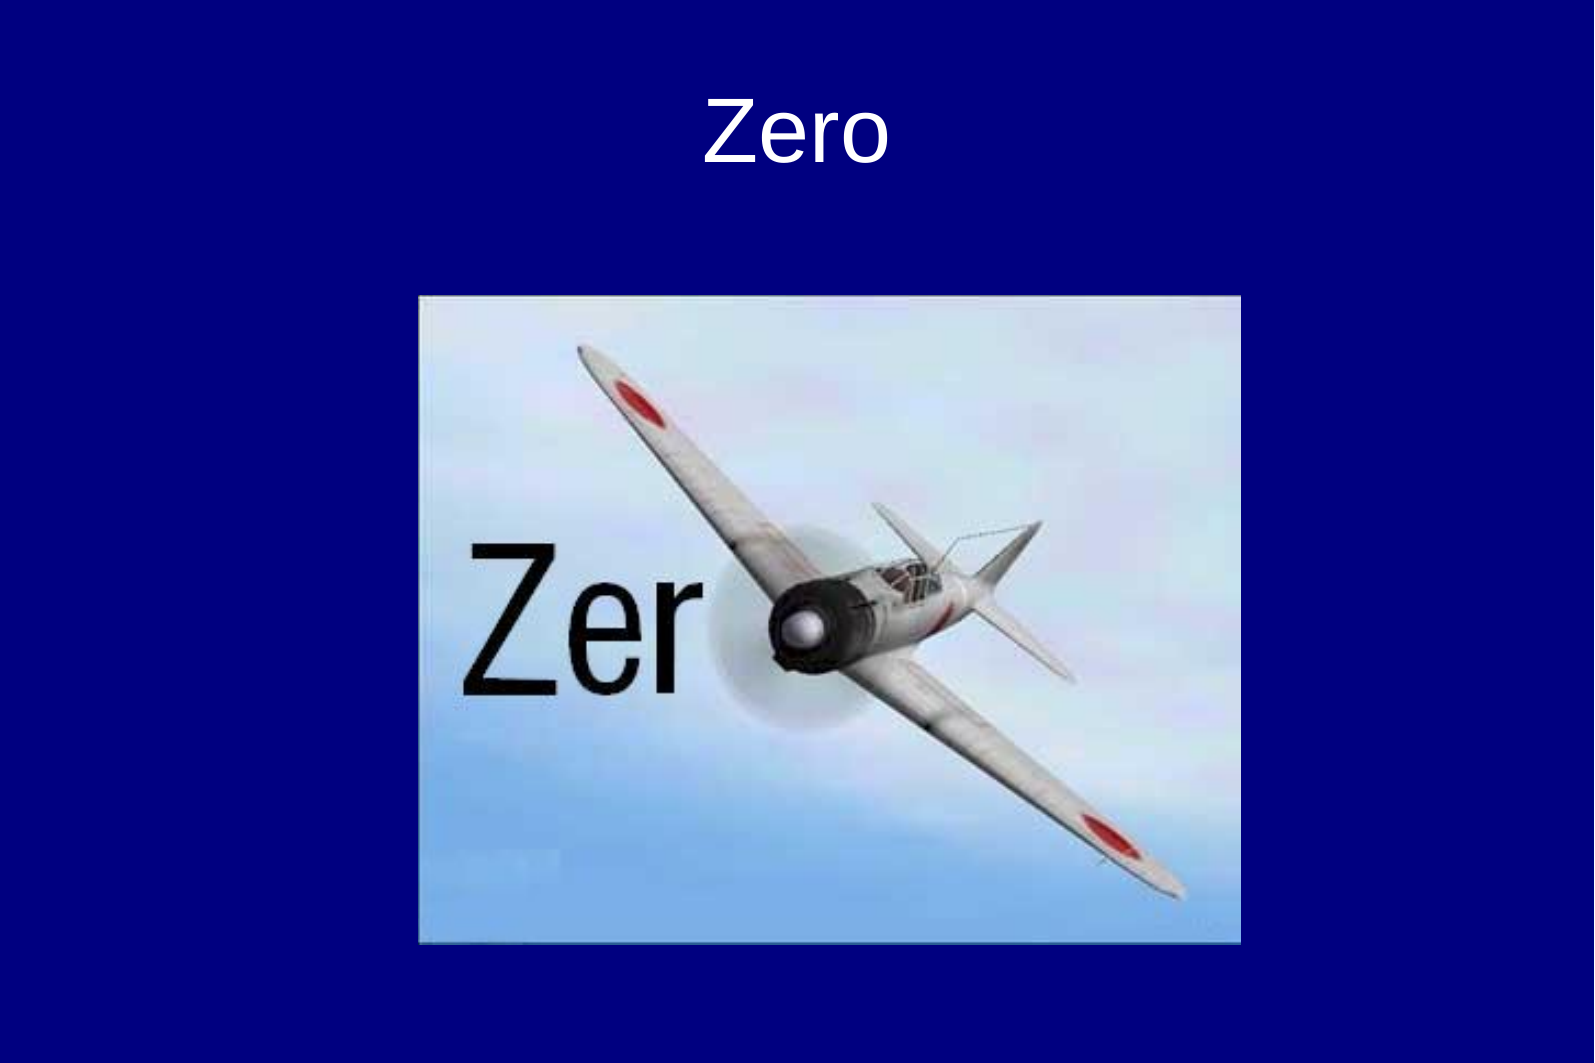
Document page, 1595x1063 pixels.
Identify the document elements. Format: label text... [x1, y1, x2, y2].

title Zero [79, 42, 1515, 220]
picture [418, 295, 1241, 945]
